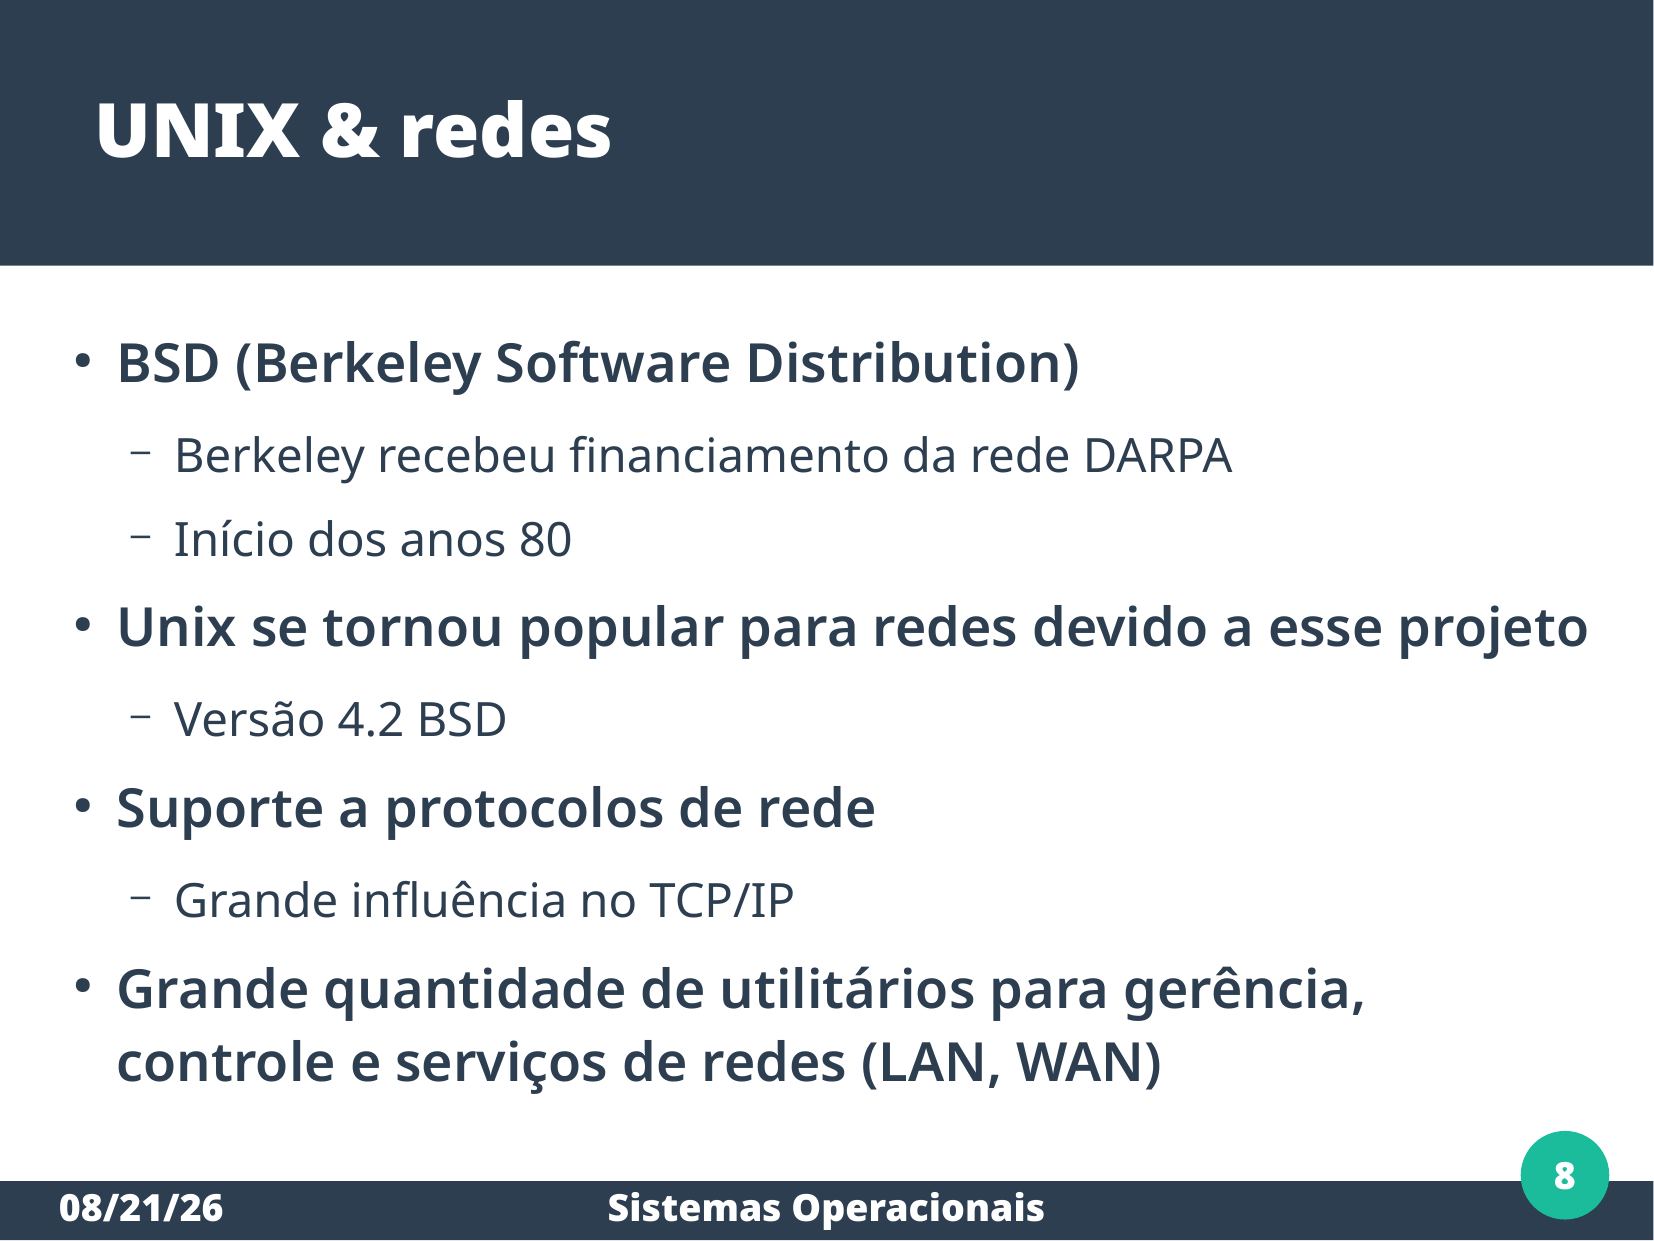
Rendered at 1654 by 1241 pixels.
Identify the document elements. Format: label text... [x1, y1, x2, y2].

list BSD (Berkeley Software Distribution) Berkeley recebeu financiamento da rede DARPA Início dos anos 80 Unix se tornou popular para redes devido a esse projeto Versão 4.2 BSD Suporte a protocolos de rede Grande influência no TCP/IP Grande quantidade de utilitários para gerência, controle e serviços de redes (LAN, WAN) [59, 324, 1595, 1152]
title UNIX & redes [59, 49, 1595, 207]
